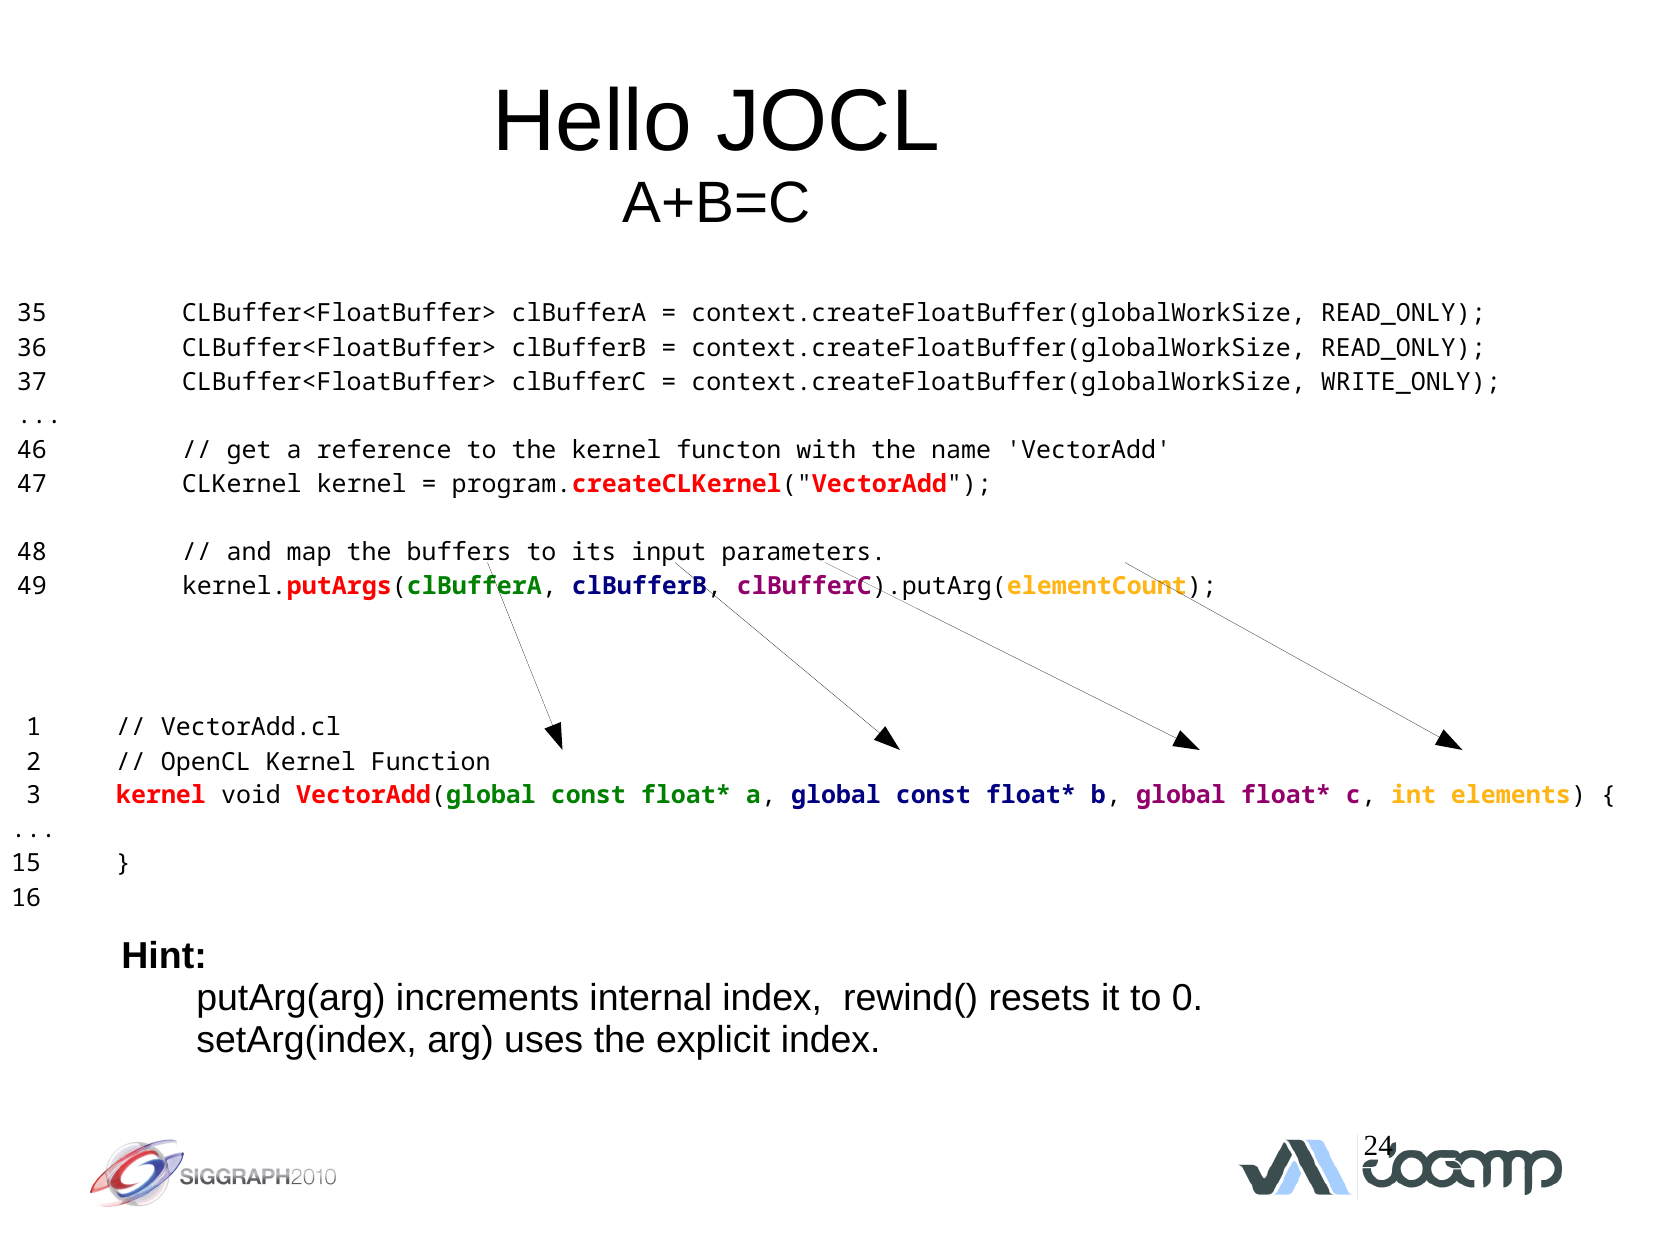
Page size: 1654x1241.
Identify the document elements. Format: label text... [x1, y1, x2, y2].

text_box 1 // VectorAdd.cl 2 // OpenCL Kernel Function 3 kernel void VectorAdd(global const float* a, global const float* b, global float* c, int elements) { ... 15 } 16 [0, 701, 1651, 917]
picture [82, 1130, 346, 1217]
picture [1237, 1134, 1562, 1200]
text_box 35 CLBuffer<FloatBuffer> clBufferA = context.createFloatBuffer(globalWorkSize, READ_ONLY); 36 CLBuffer<FloatBuffer> clBufferB = context.createFloatBuffer(globalWorkSize, READ_ONLY); 37 CLBuffer<FloatBuffer> clBufferC = context.createFloatBuffer(globalWorkSize, WRITE_ONLY); ... 46 // get a reference to the kernel functon with the name 'VectorAdd' 47 CLKernel kernel = program.createCLKernel("VectorAdd"); 48 // and map the buffers to its input parameters. 49 kernel.putArgs(clBufferA, clBufferB, clBufferC).putArg(elementCount); [2, 287, 1653, 640]
title Hello JOCL A+B=C [82, 56, 1351, 250]
text_box Hint: putArg(arg) increments internal index, rewind() resets it to 0. setArg(index, arg) uses the explicit index. [106, 926, 1219, 1068]
